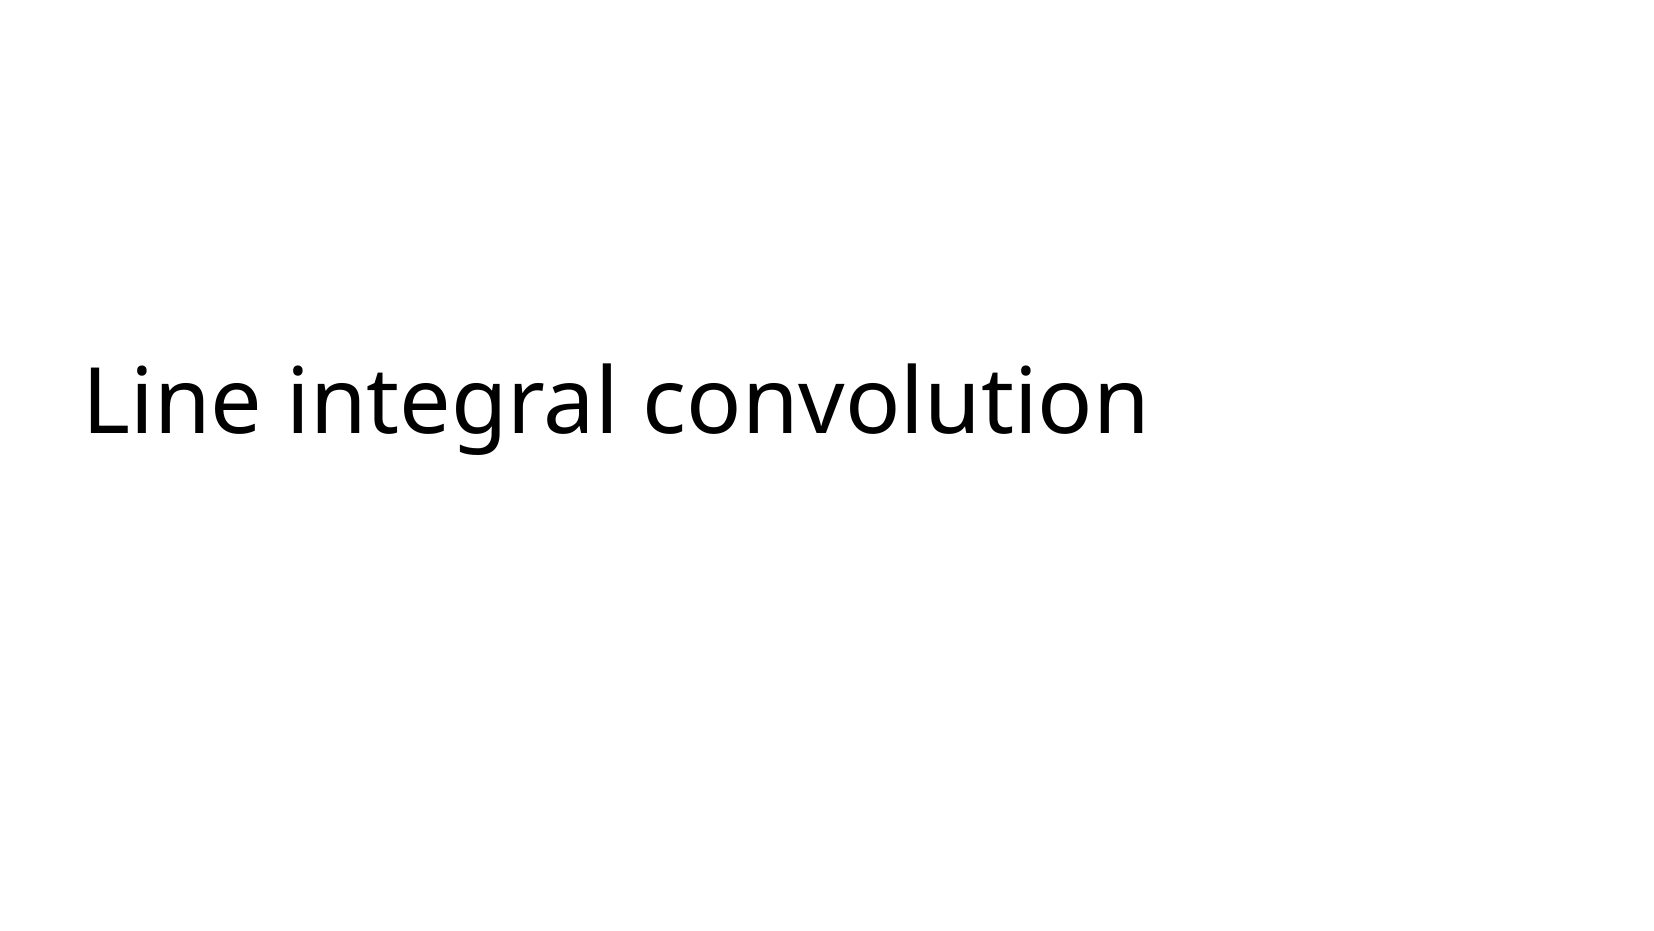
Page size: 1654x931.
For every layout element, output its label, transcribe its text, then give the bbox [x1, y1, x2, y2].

title Line integral convolution [82, 320, 1571, 476]
